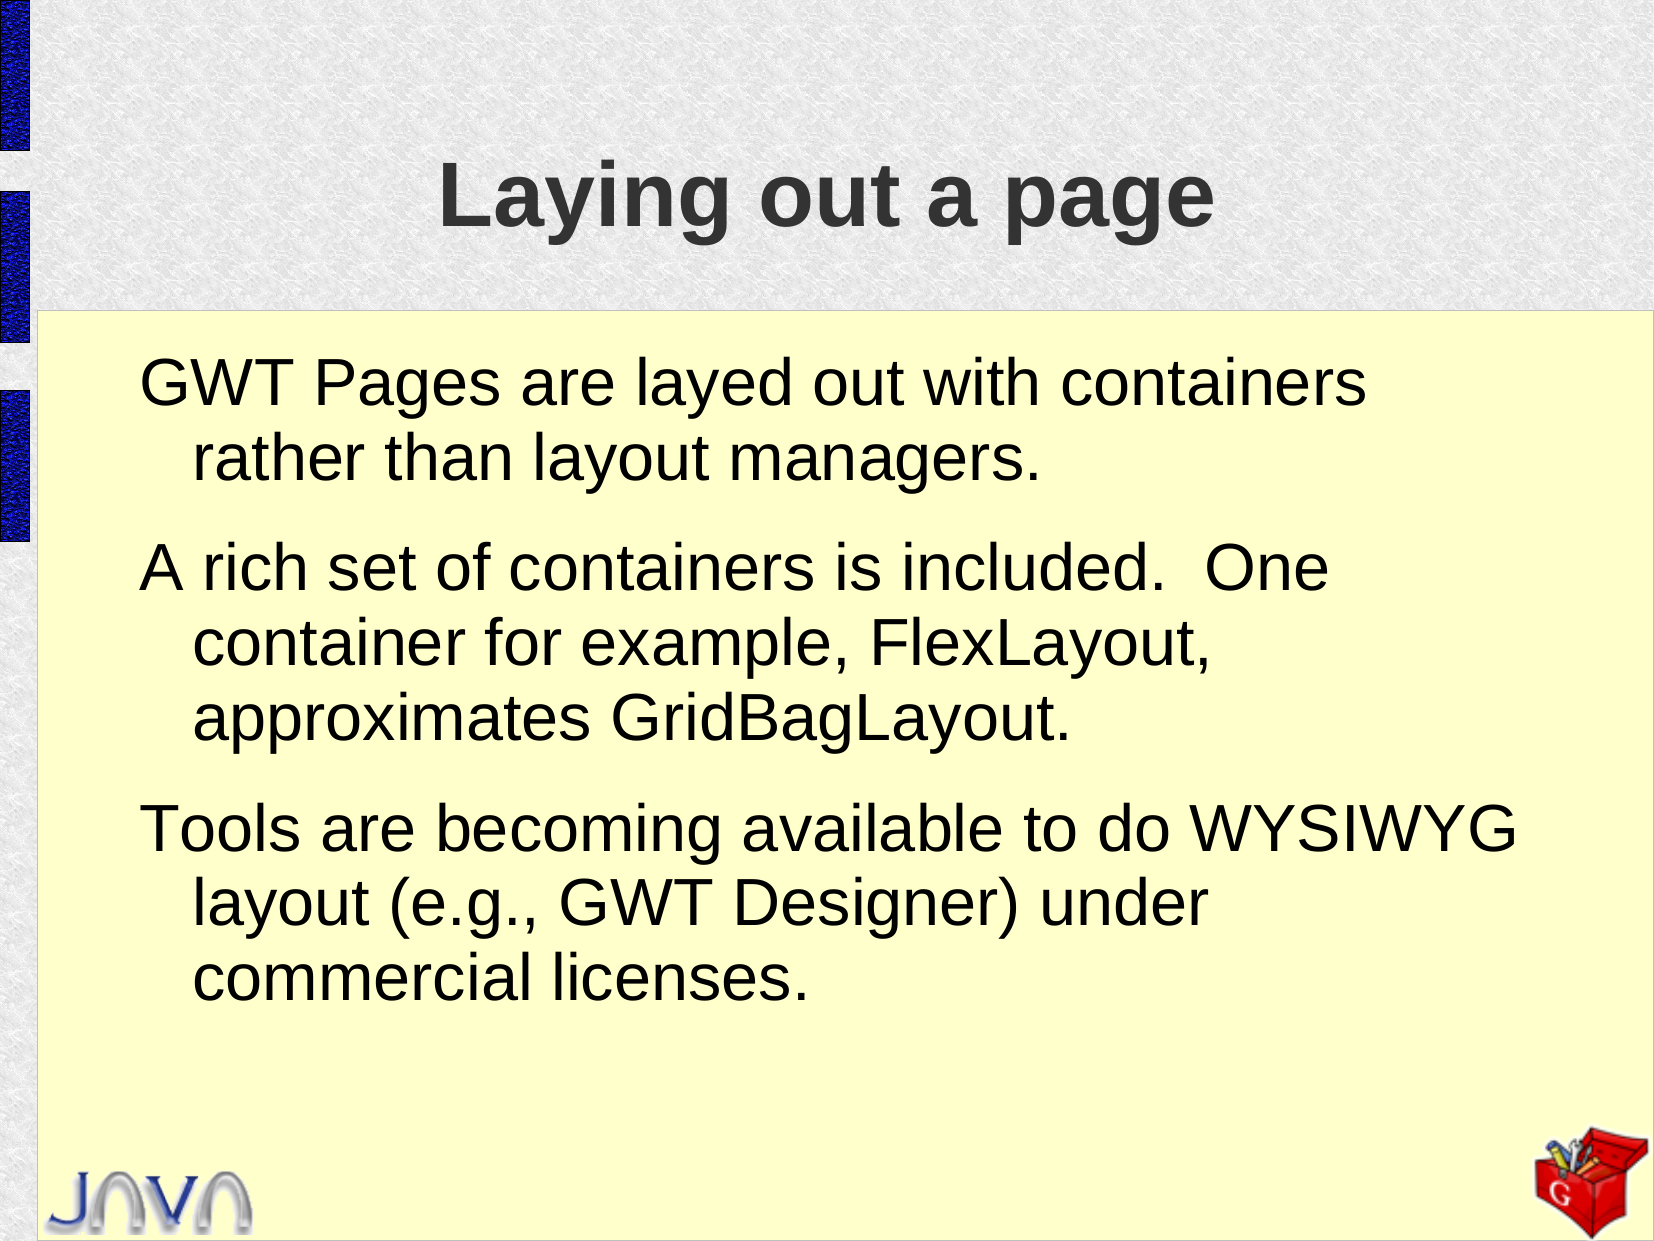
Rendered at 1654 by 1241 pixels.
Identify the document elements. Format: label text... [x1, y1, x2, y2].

title Laying out a page [121, 91, 1534, 299]
list GWT Pages are layed out with containers rather than layout managers. A rich set of containers is included. One container for example, FlexLayout, approximates GridBagLayout. Tools are becoming available to do WYSIWYG layout (e.g., GWT Designer) under commercial licenses. [121, 344, 1534, 1127]
picture [1, 192, 29, 342]
picture [1, 391, 29, 541]
picture [1, 1, 29, 150]
picture [1525, 1118, 1654, 1241]
picture [43, 1162, 263, 1235]
picture [0, 0, 1654, 1241]
